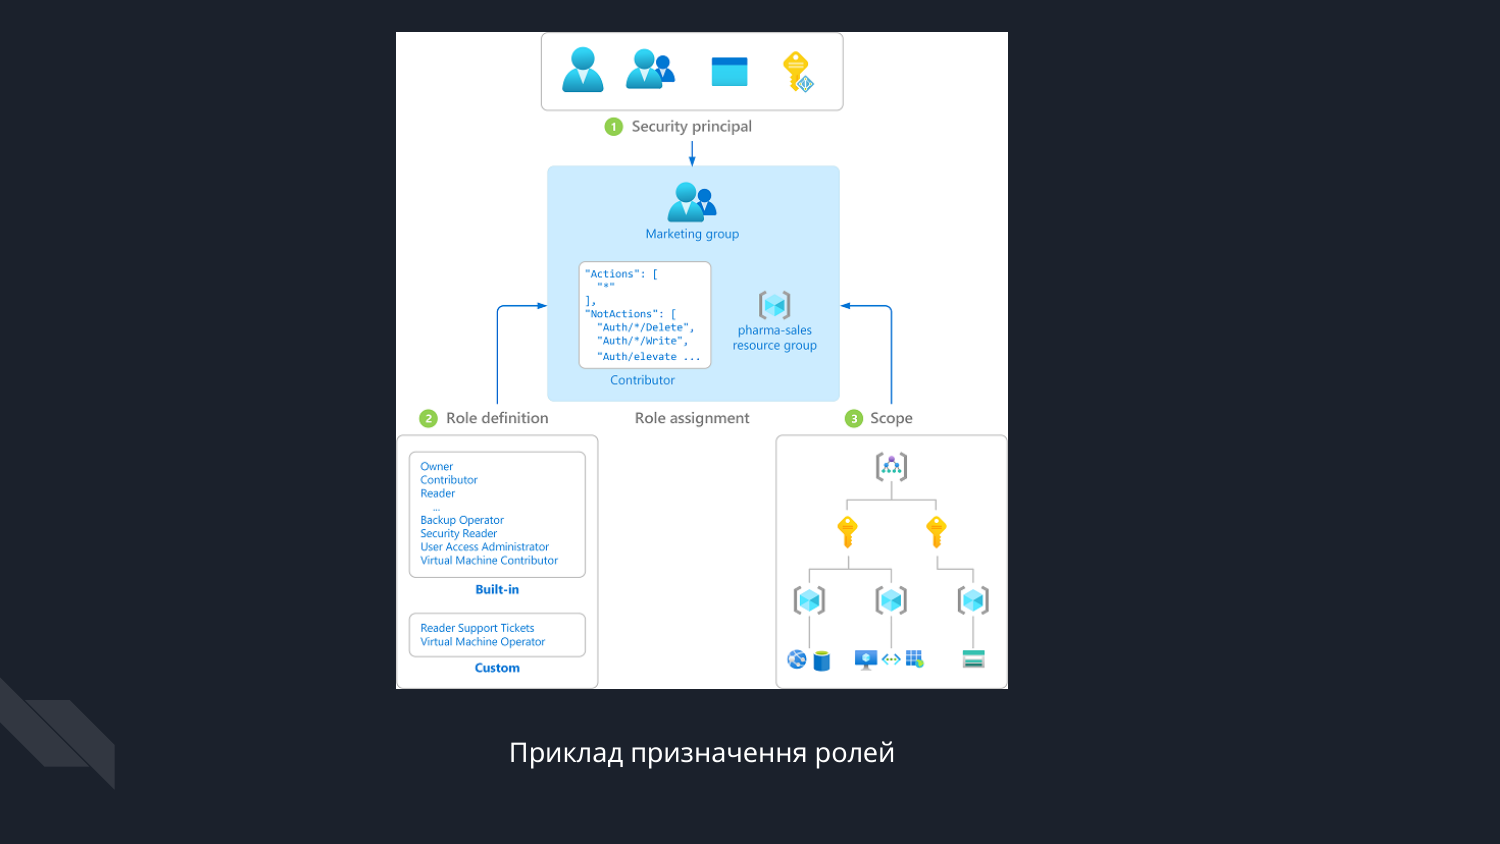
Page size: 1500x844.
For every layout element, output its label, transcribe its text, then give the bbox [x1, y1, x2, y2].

list Приклад призначення ролей [133, 706, 1272, 793]
picture [396, 32, 1008, 689]
